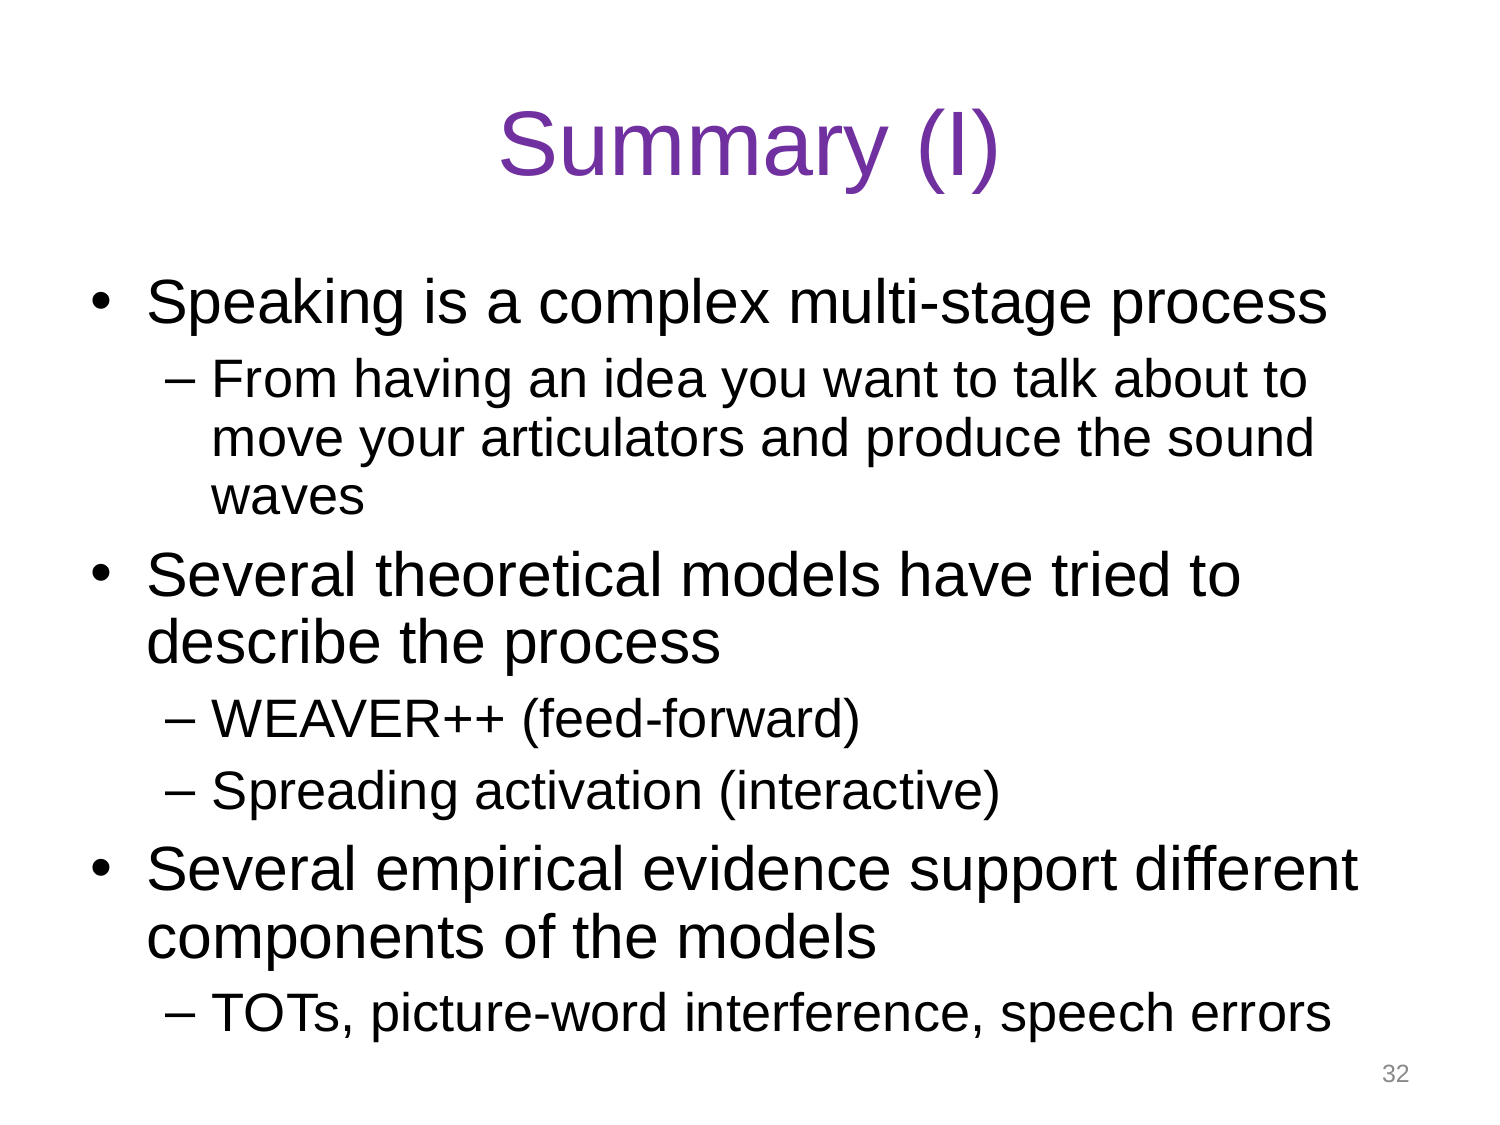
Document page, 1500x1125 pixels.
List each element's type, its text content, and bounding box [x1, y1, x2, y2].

title Summary (I) [75, 45, 1426, 233]
text_box <number> [1074, 1042, 1426, 1103]
list Speaking is a complex multi-stage process From having an idea you want to talk about to move your articulators and produce the sound waves Several theoretical models have tried to describe the process WEAVER++ (feed-forward) Spreading activation (interactive) Several empirical evidence support different components of the models TOTs, picture-word interference, speech errors [75, 262, 1426, 1083]
